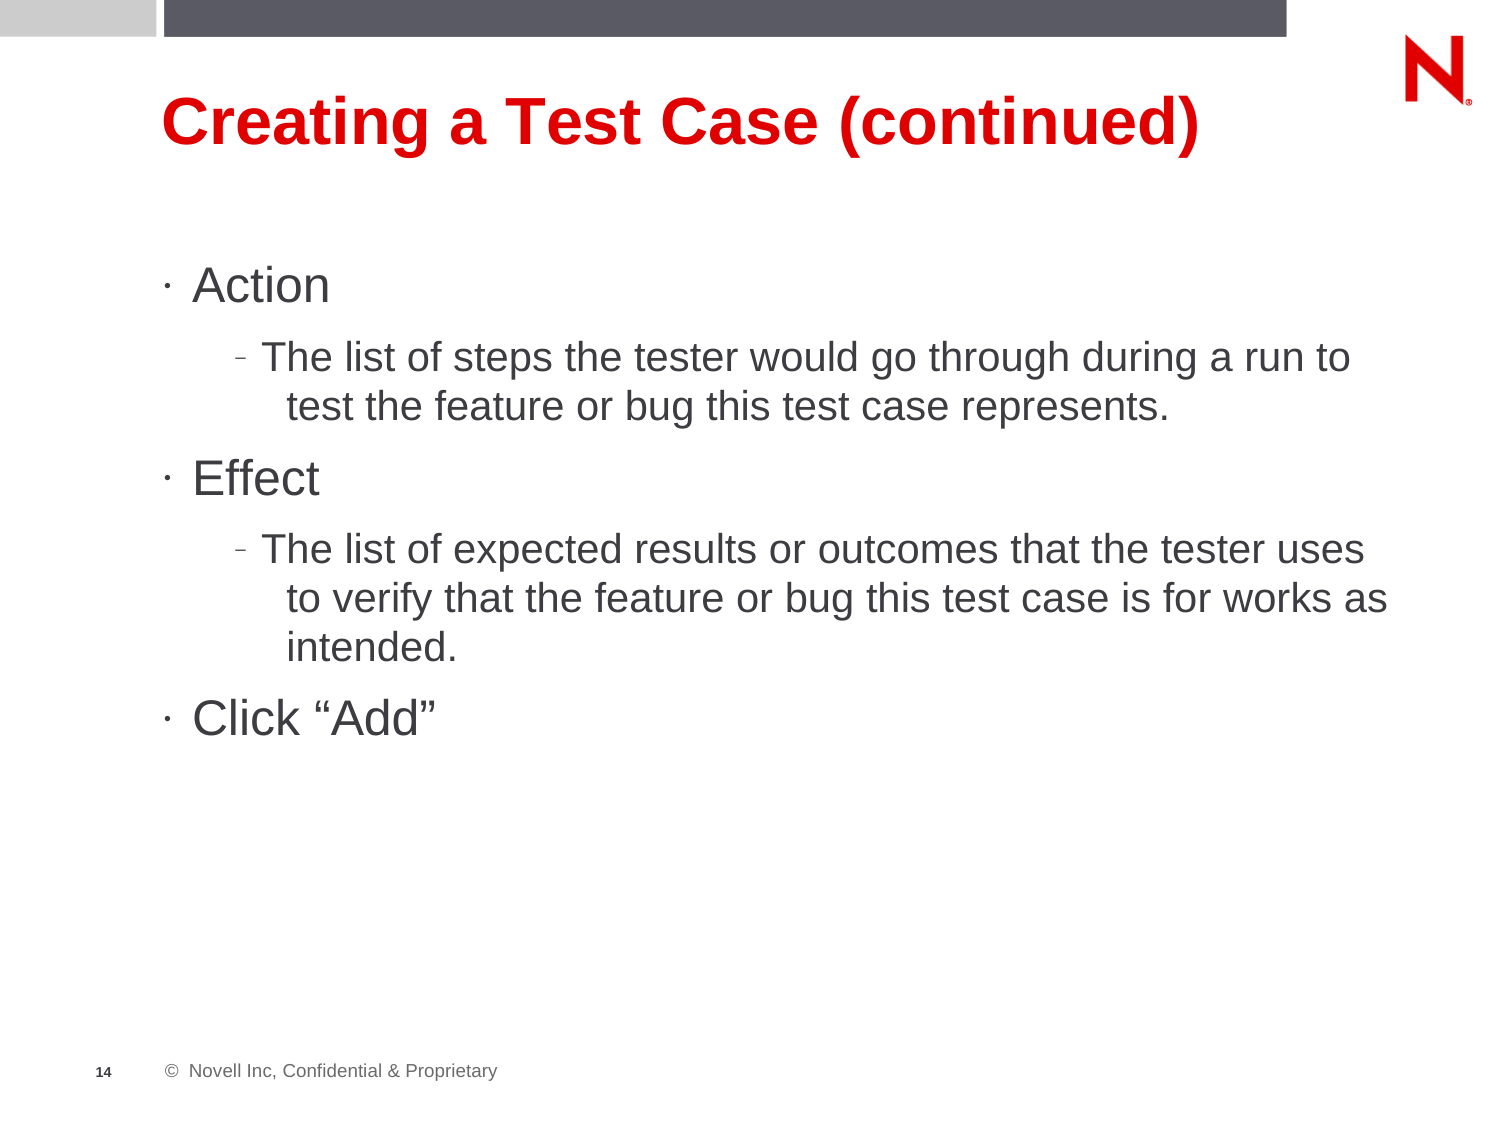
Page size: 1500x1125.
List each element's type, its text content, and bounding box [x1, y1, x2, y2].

picture [1403, 32, 1473, 107]
title Creating a Test Case (continued) [161, 41, 1383, 205]
list Action The list of steps the tester would go through during a run to test the feature or bug this test case represents. Effect The list of expected results or outcomes that the tester uses to verify that the feature or bug this test case is for works as intended. Click “Add” [163, 254, 1404, 986]
